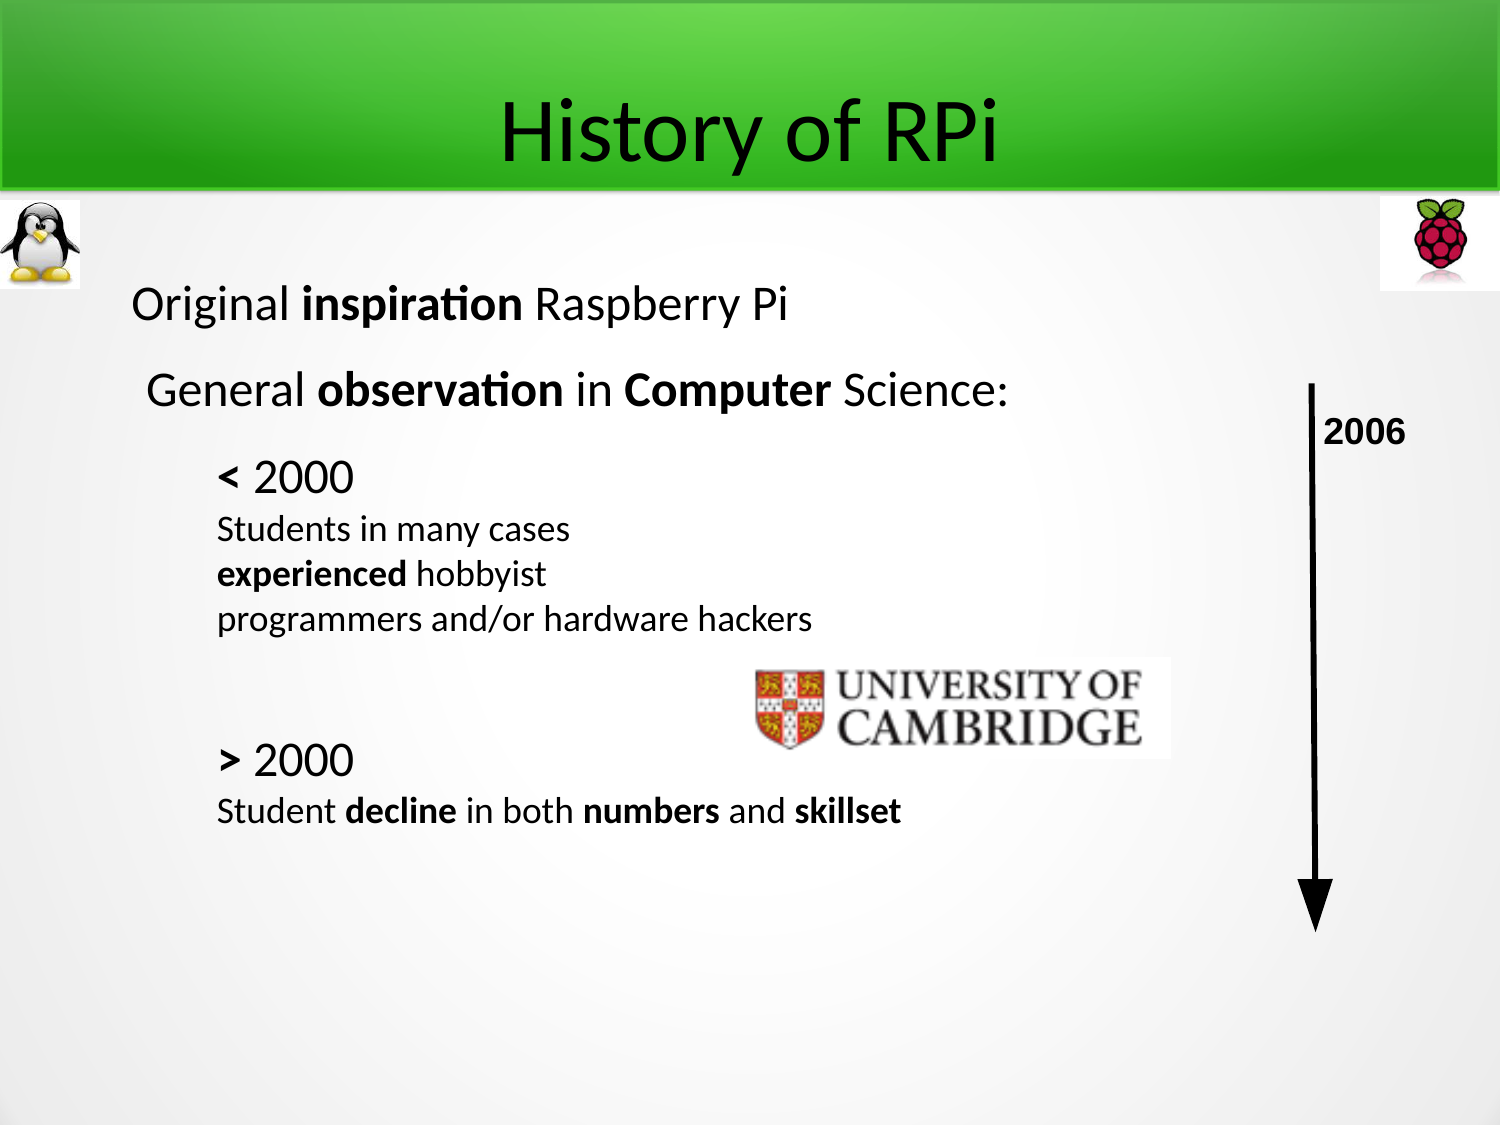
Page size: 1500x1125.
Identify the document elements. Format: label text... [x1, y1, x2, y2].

text_box 2006 [1308, 403, 1464, 461]
title History of RPi [75, 45, 1425, 233]
picture [745, 657, 1171, 759]
picture [1380, 196, 1500, 291]
list Original inspiration Raspberry Pi General observation in Computer Science: < 2000 Students in many cases experienced hobbyist programmers and/or hardware hackers > 2000 Student decline in both numbers and skillset [60, 262, 1411, 1006]
picture [0, 200, 80, 289]
